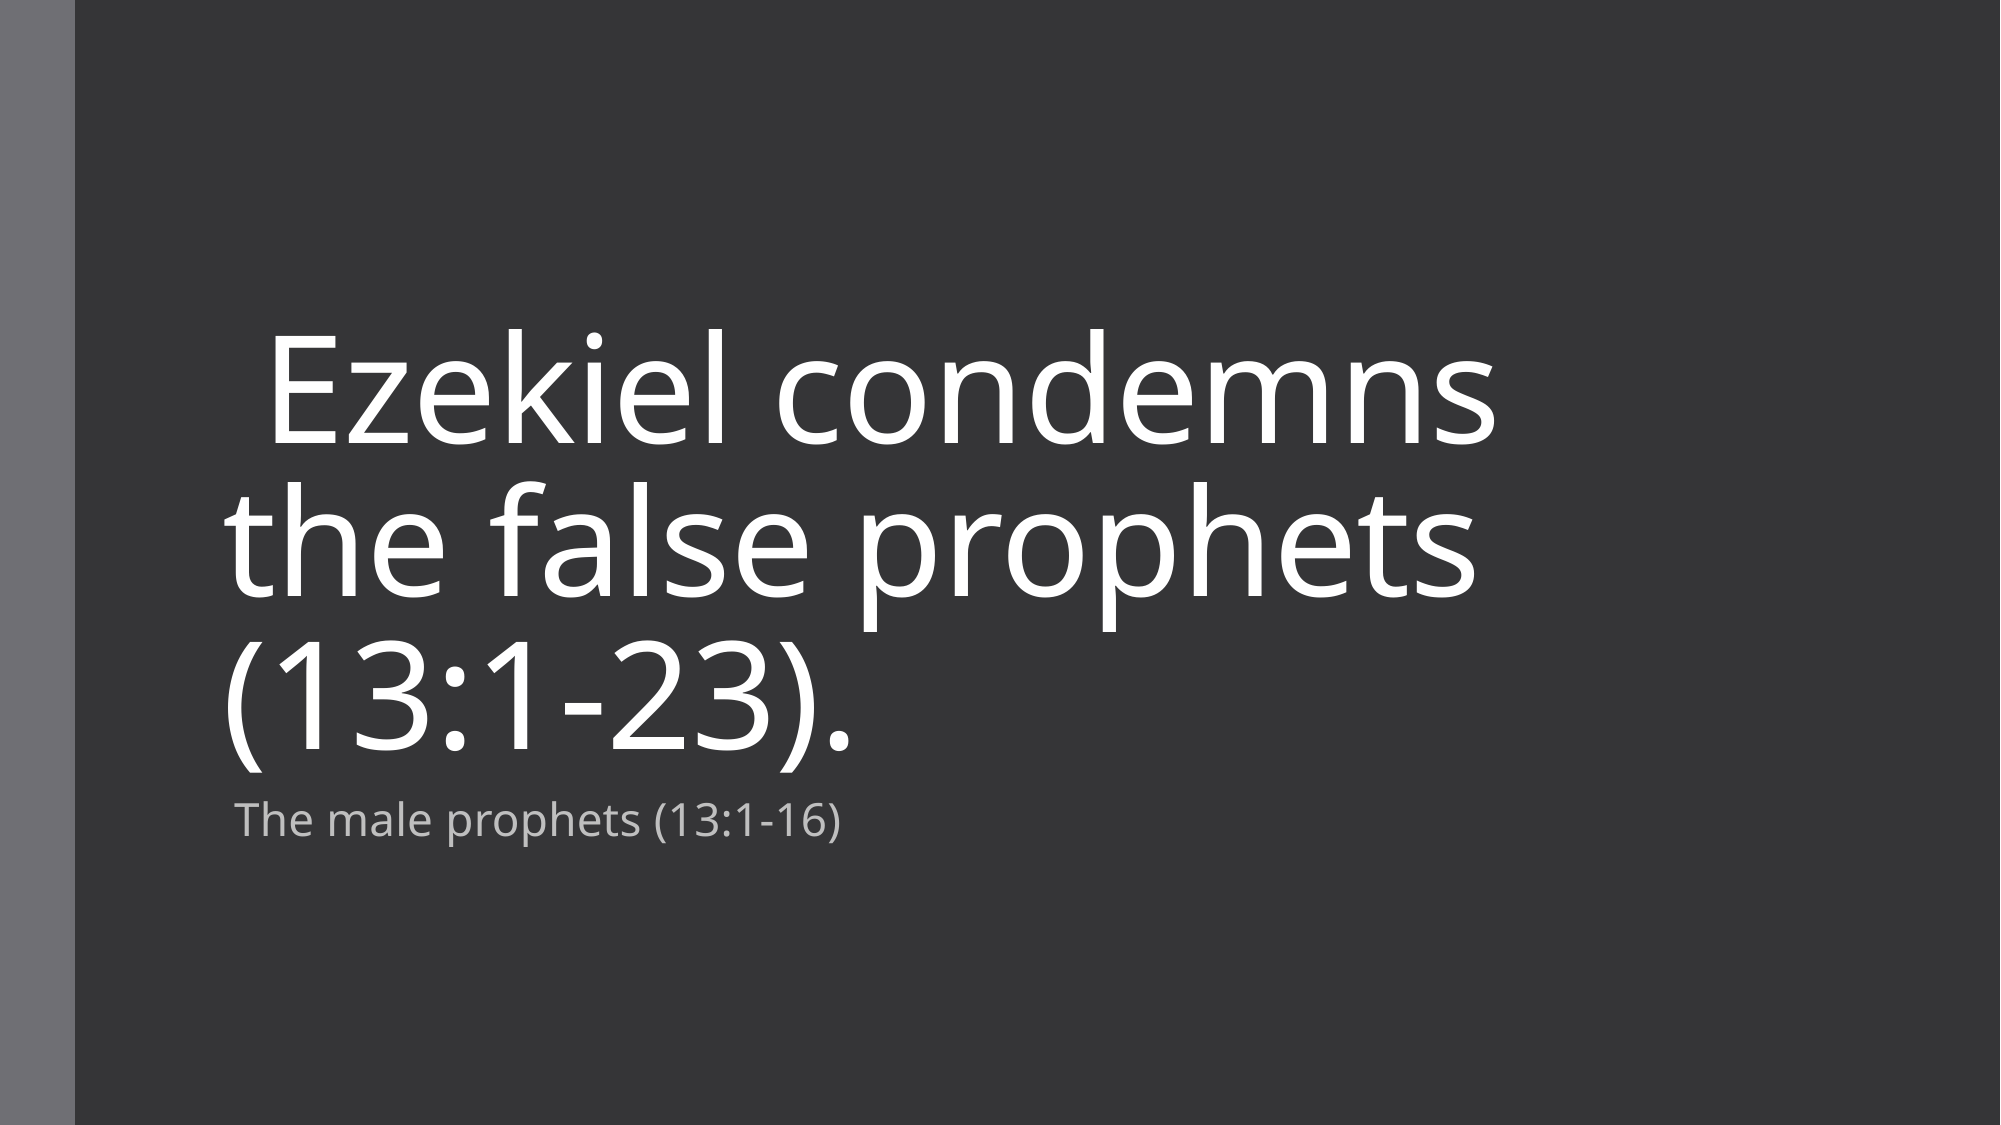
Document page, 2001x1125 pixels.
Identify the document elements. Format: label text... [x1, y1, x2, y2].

subtitle The male prophets (13:1-16) [206, 787, 1752, 1066]
title Ezekiel condemns the false prophets (13:1-23). [206, 124, 1752, 787]
